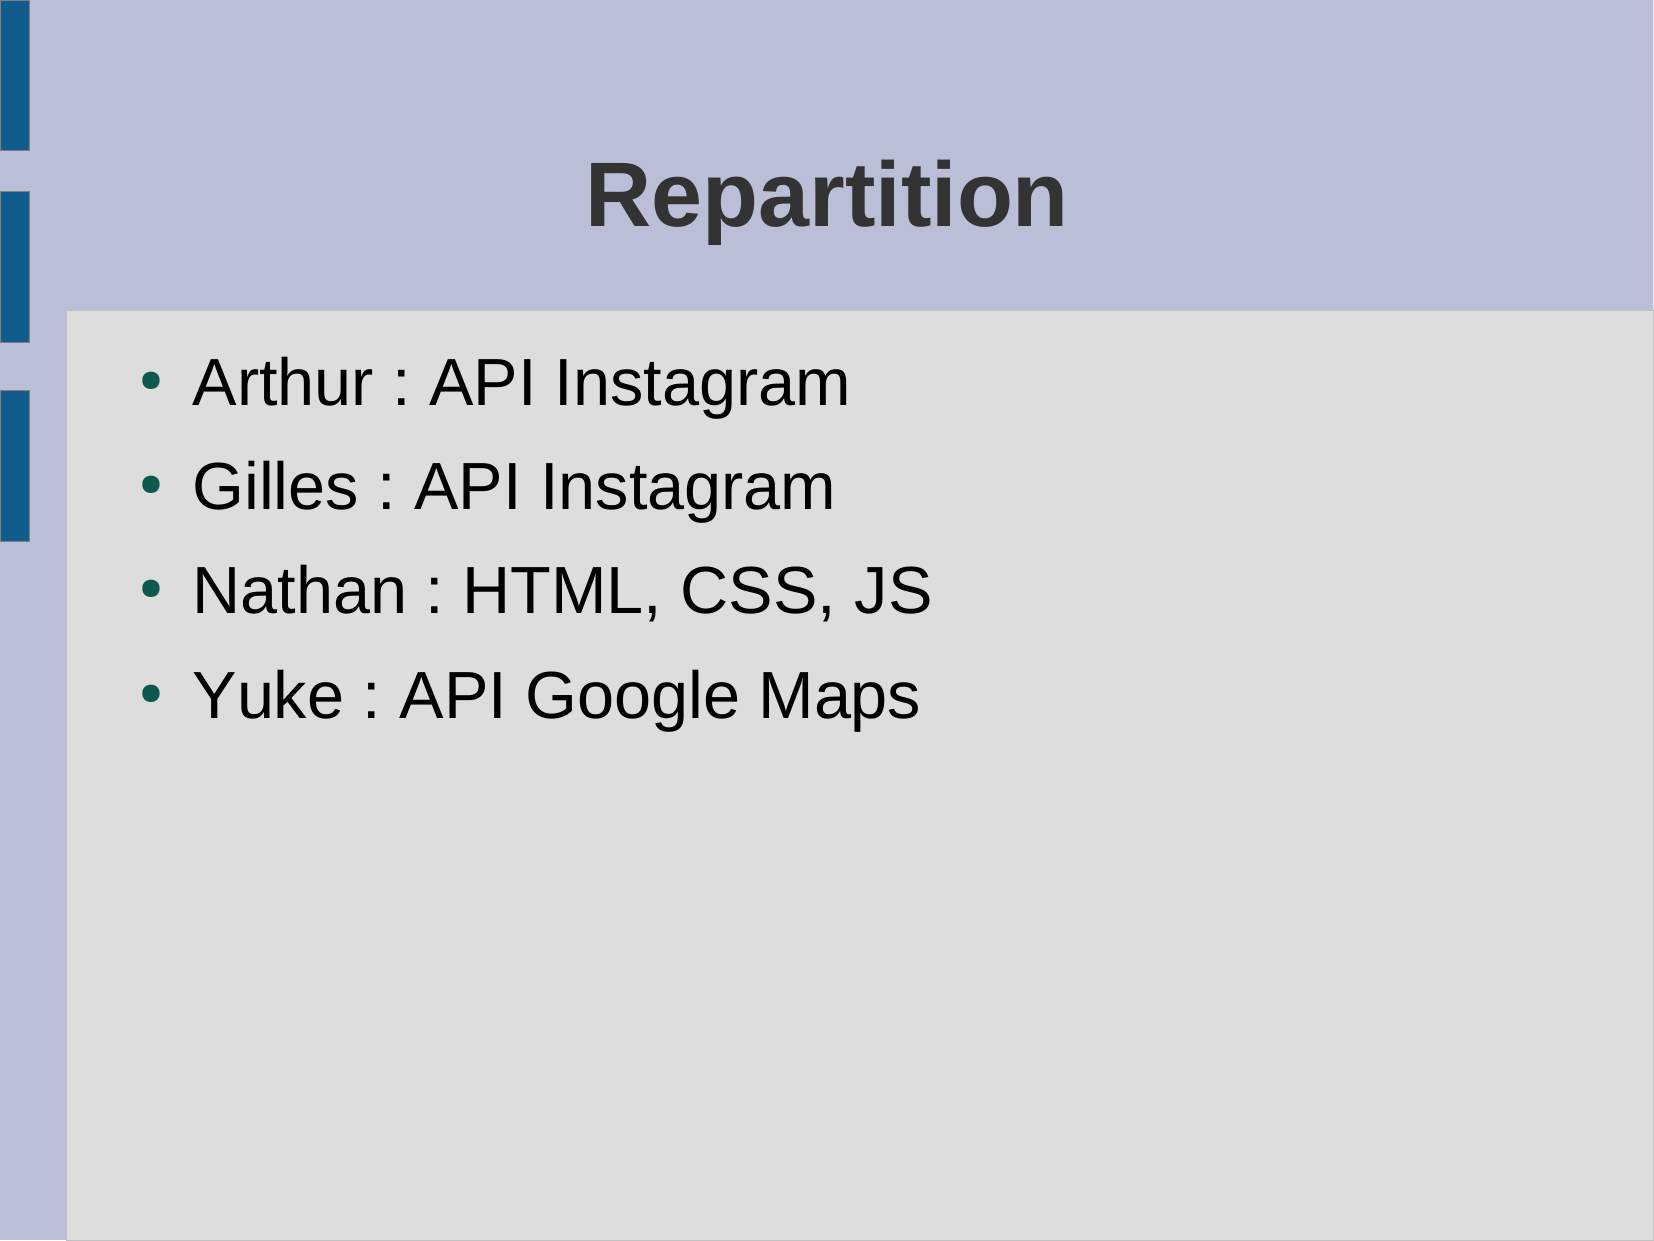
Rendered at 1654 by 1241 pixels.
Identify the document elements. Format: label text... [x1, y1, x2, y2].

title Repartition [121, 91, 1534, 299]
list Arthur : API Instagram Gilles : API Instagram Nathan : HTML, CSS, JS Yuke : API Google Maps [121, 344, 1534, 1127]
